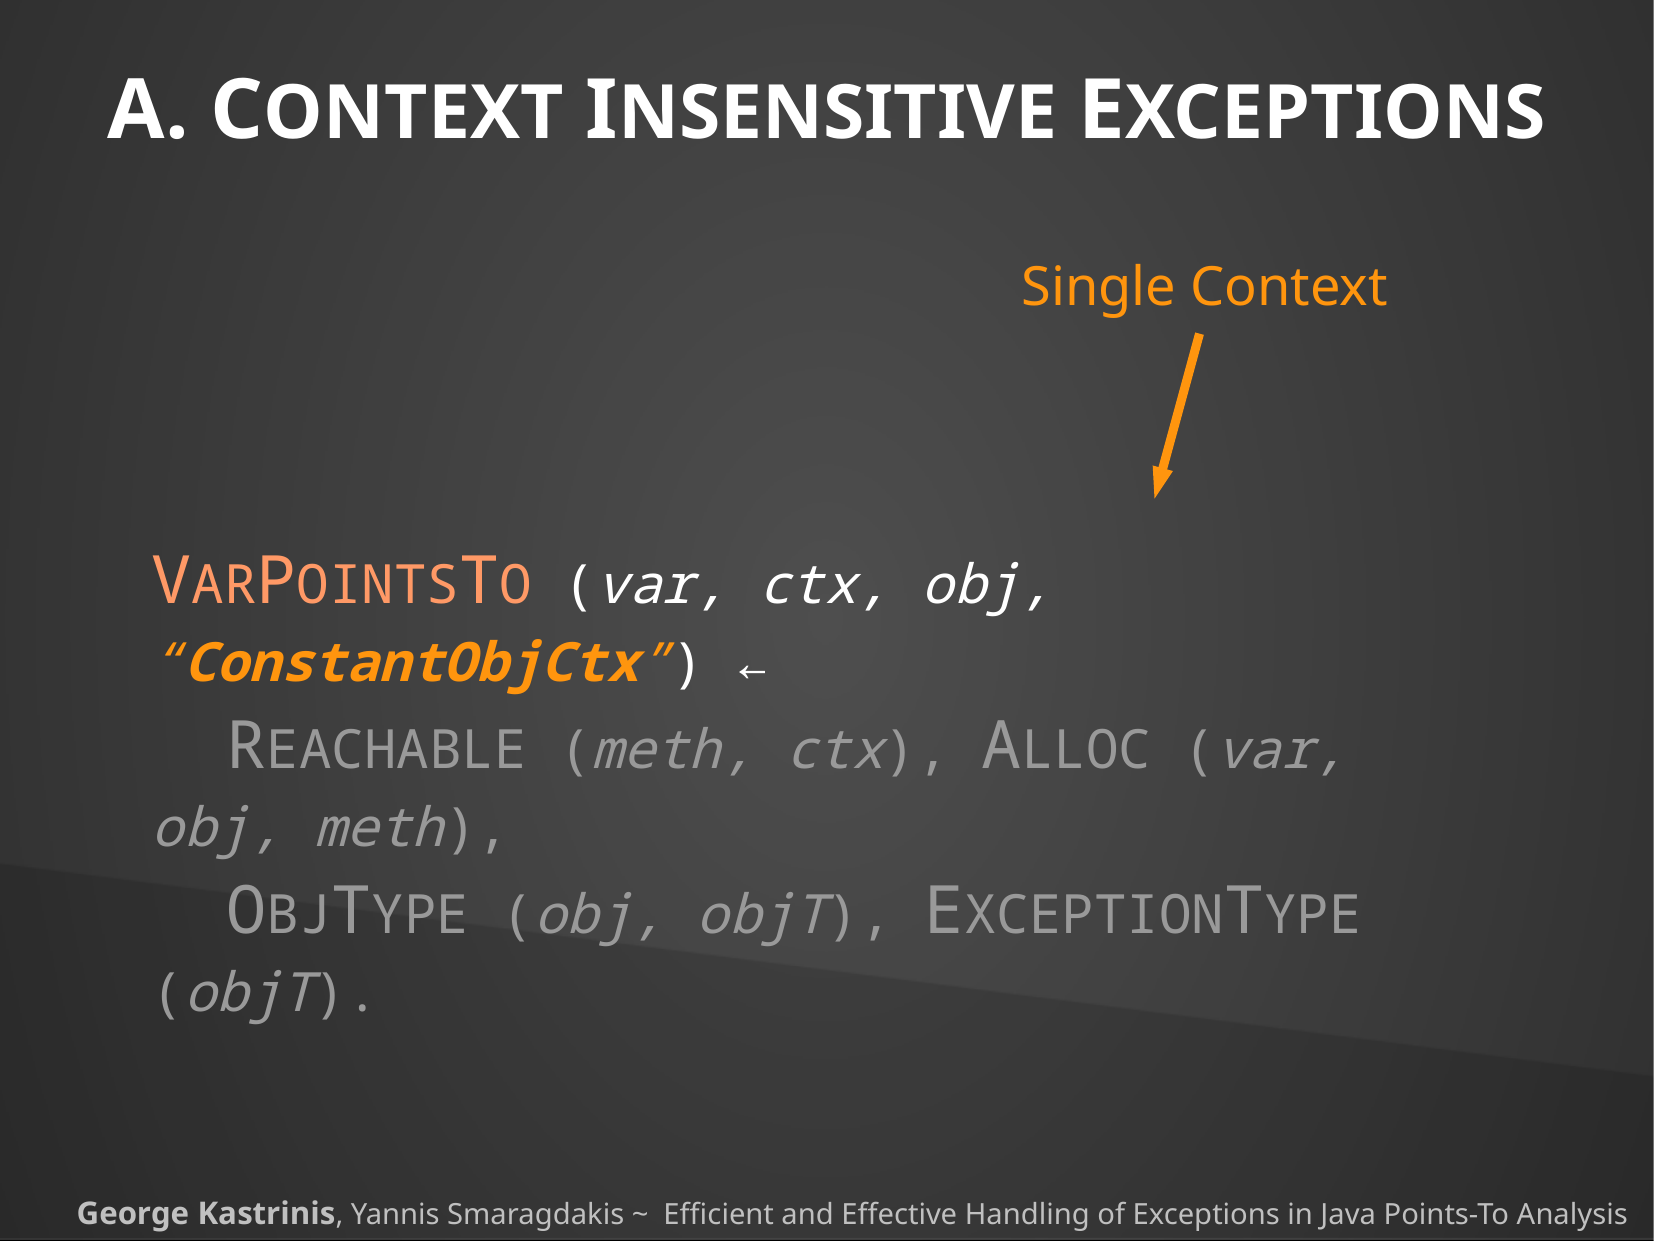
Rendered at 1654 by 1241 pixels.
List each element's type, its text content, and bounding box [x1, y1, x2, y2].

text_box A. CONTEXT INSENSITIVE EXCEPTIONS [90, 41, 1563, 151]
picture [0, 0, 1654, 1241]
text_box Single Context [1006, 240, 1397, 317]
text_box VARPOINTSTO (var, ctx, obj, “ConstantObjCtx”) ← REACHABLE (meth, ctx), ALLOC (var, obj, meth), OBJTYPE (obj, objT), EXCEPTIONTYPE (objT). [136, 434, 1518, 716]
